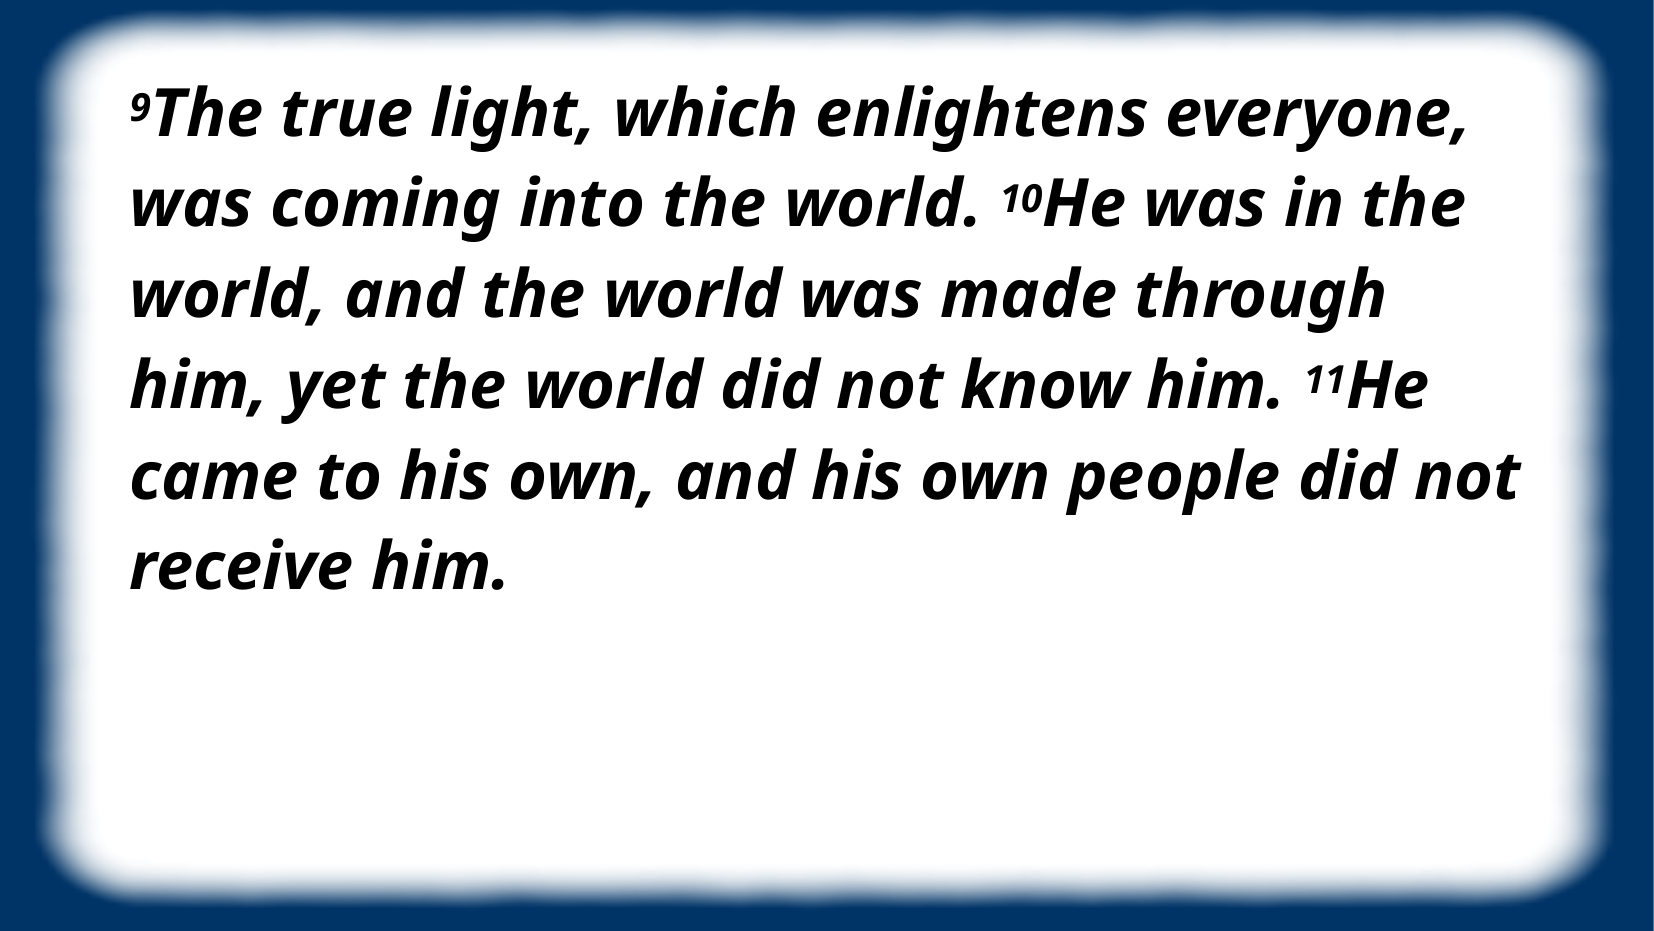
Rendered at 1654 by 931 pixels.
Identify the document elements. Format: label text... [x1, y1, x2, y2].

picture [0, 0, 1654, 931]
text_box 9The true light, which enlightens everyone, was coming into the world. 10He was in the world, and the world was made through him, yet the world did not know him. 11He came to his own, and his own people did not receive him. [114, 57, 1555, 516]
